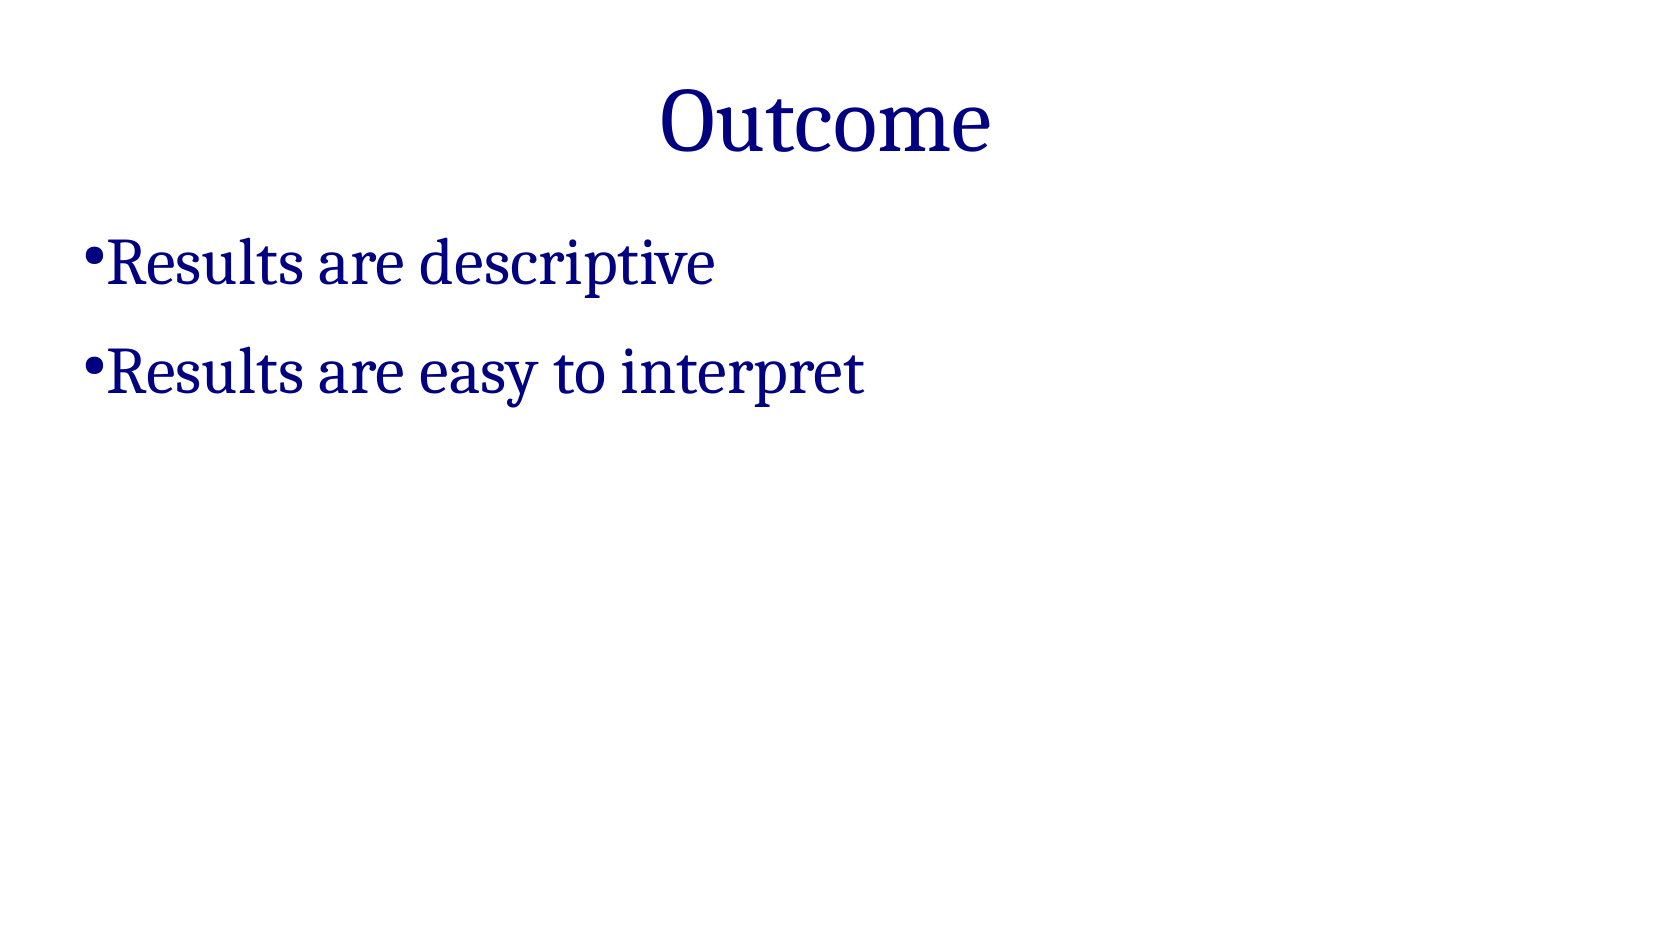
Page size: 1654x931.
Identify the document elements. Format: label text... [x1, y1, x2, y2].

title Outcome [82, 37, 1571, 193]
list Results are descriptive Results are easy to interpret [82, 217, 1571, 758]
